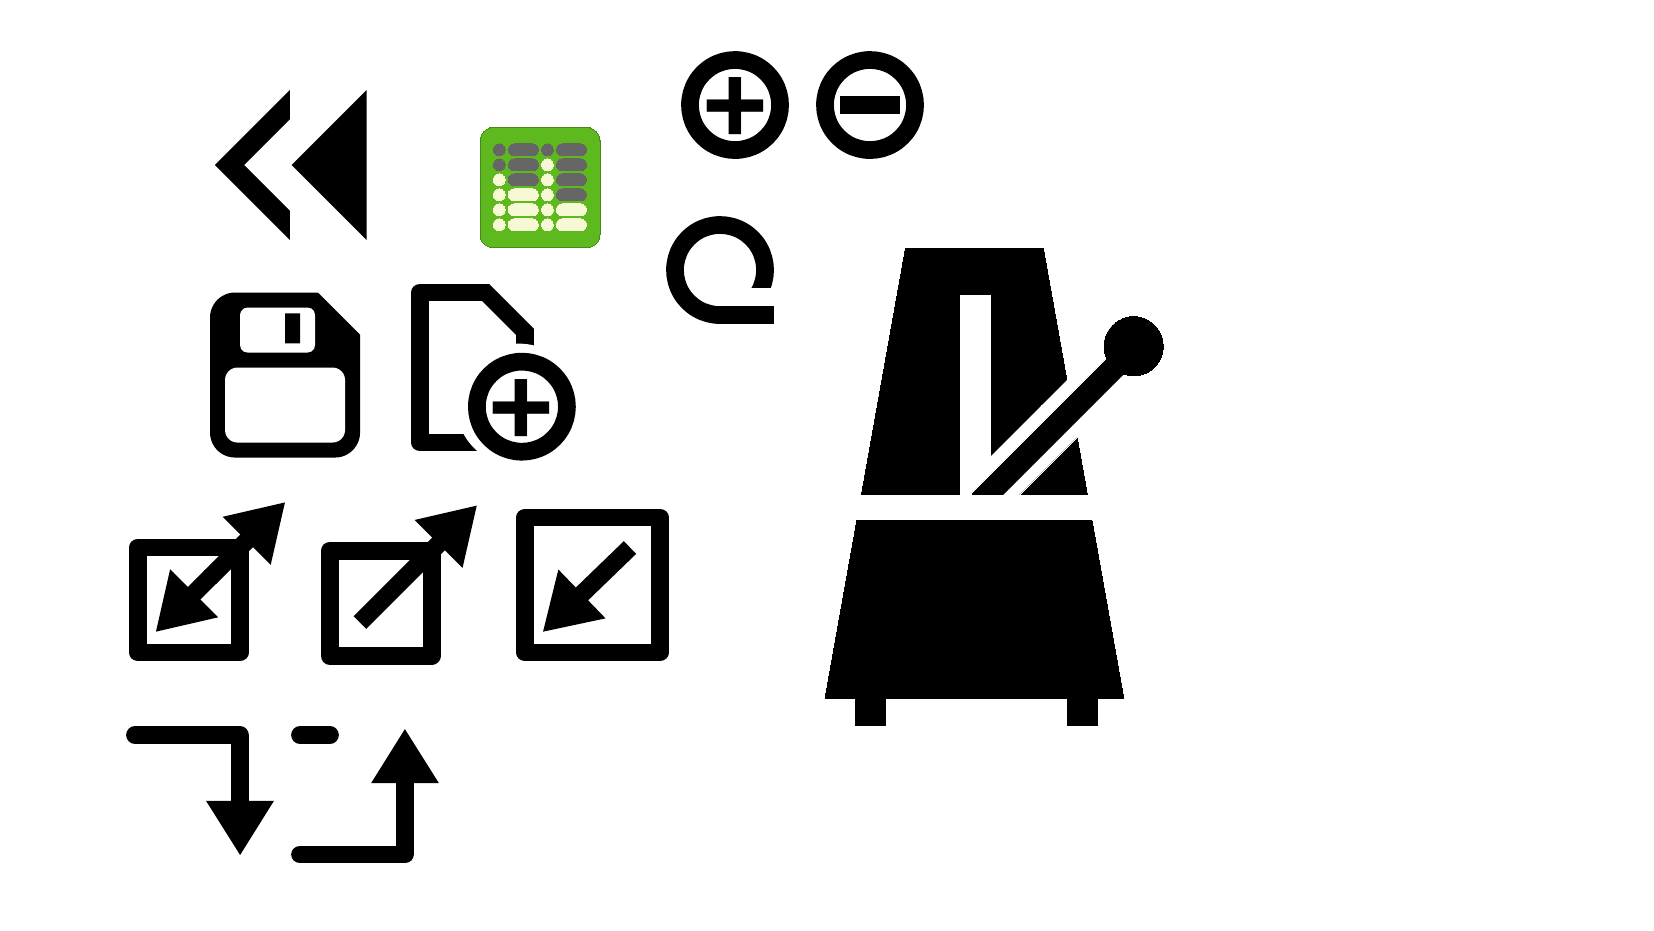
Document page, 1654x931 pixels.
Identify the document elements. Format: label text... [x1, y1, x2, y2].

text_box [525, 517, 661, 653]
text_box [210, 283, 370, 458]
text_box [825, 248, 1164, 726]
text_box [480, 127, 601, 248]
text_box [137, 547, 240, 653]
text_box + [690, 60, 781, 151]
text_box [329, 550, 432, 656]
text_box [420, 292, 526, 443]
text_box [480, 274, 541, 335]
text_box + [476, 361, 567, 452]
text_box [675, 225, 766, 315]
text_box + [465, 352, 573, 458]
text_box [214, 89, 367, 241]
text_box [825, 60, 916, 151]
